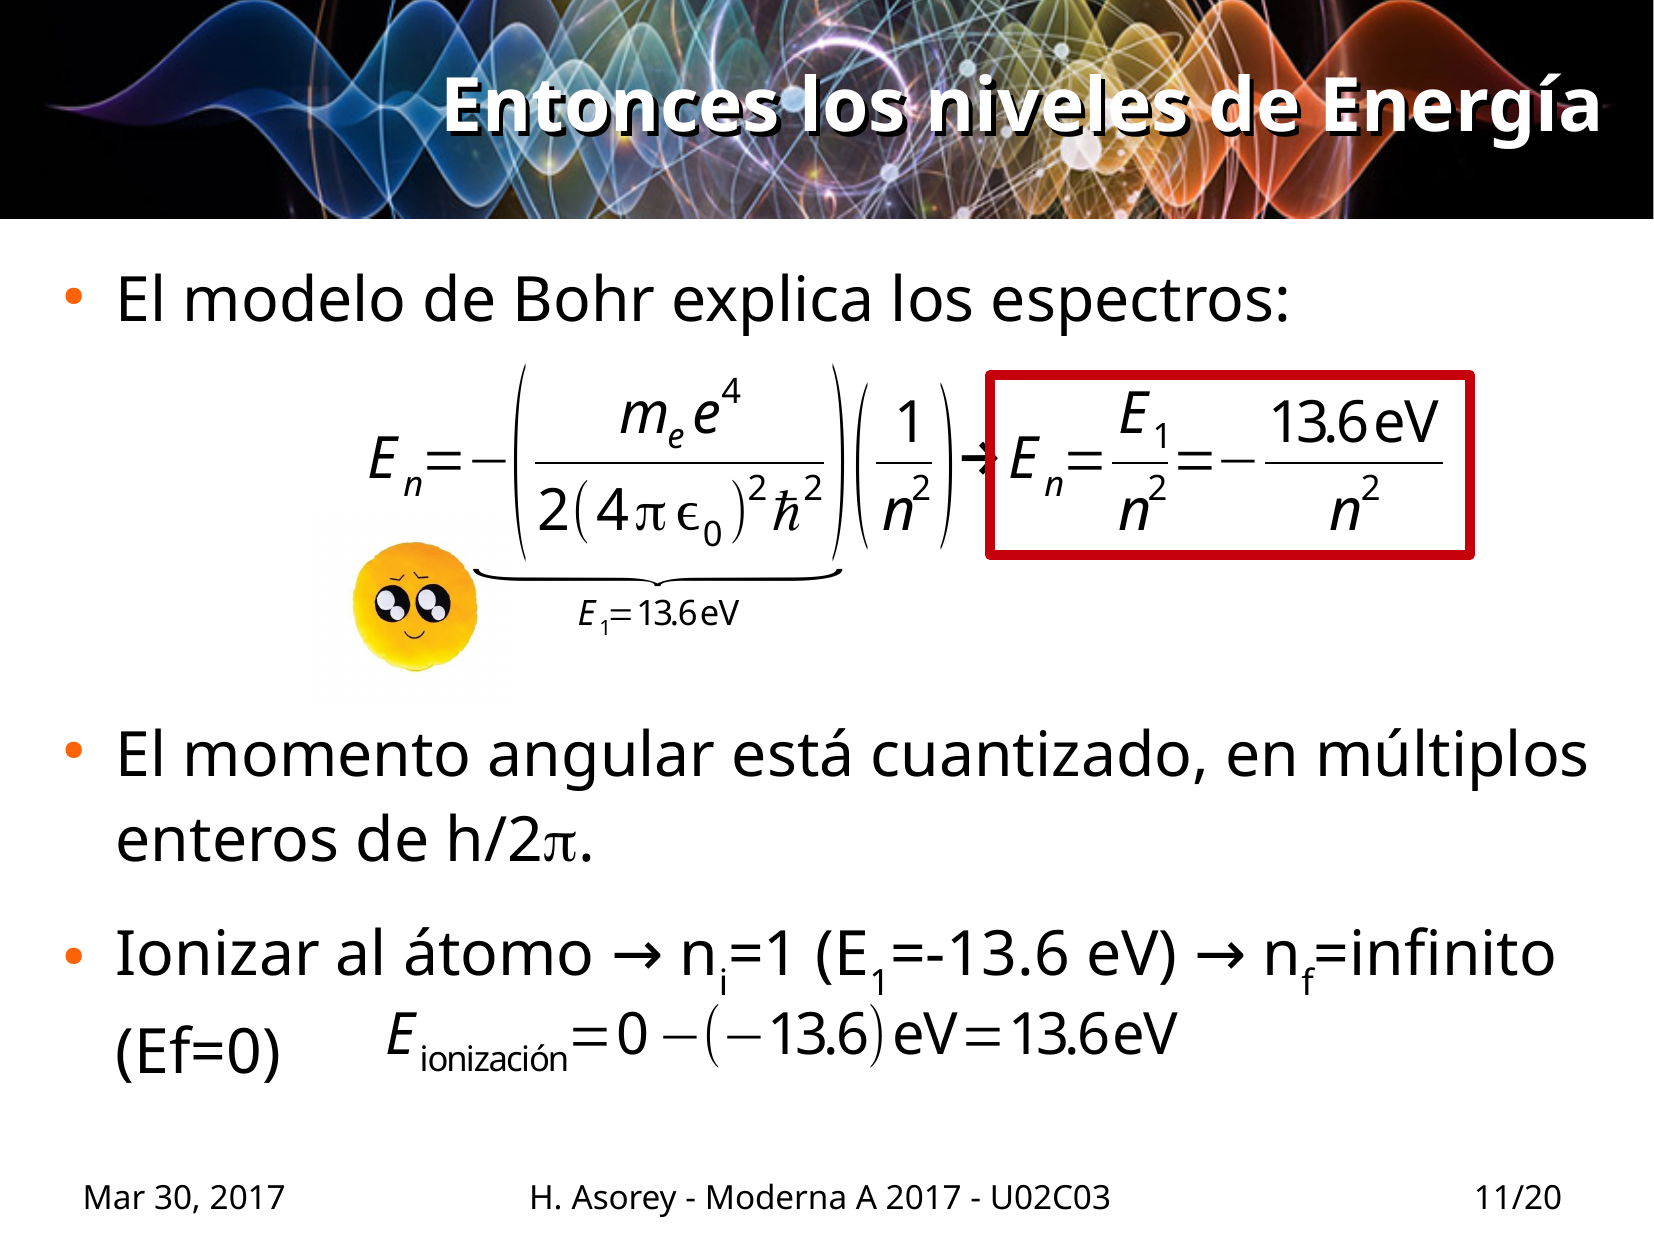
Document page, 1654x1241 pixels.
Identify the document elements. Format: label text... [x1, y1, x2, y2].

chart [995, 380, 1451, 550]
chart [377, 998, 1186, 1081]
list El modelo de Bohr explica los espectros: El momento angular está cuantizado, en múltiplos enteros de h/2p. Ionizar al átomo → ni=1 (E1=-13.6 eV) → nf=infinito (Ef=0) [45, 255, 1606, 1156]
chart [360, 360, 1451, 641]
picture [0, 0, 1654, 219]
title Entonces los niveles de Energía [45, 15, 1606, 191]
